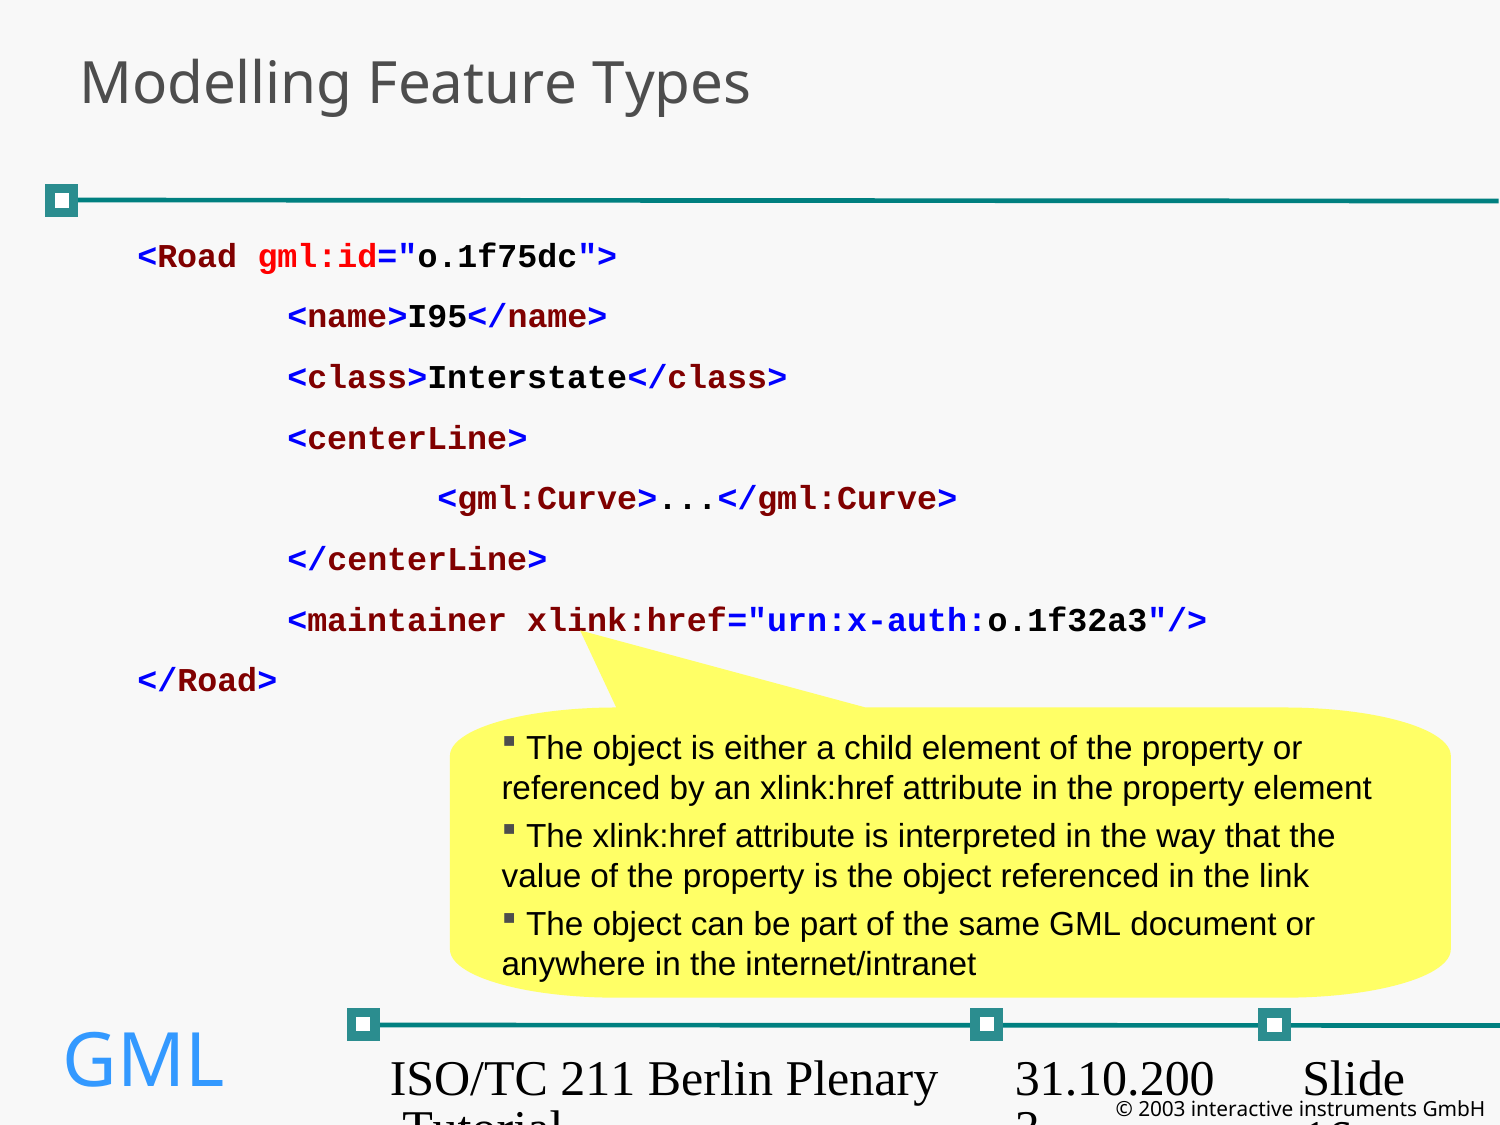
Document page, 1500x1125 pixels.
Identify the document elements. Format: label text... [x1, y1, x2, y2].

text_box <Road gml:id="o.1f75dc"> <name>I95</name> <class>Interstate</class> <centerLine> <gml:Curve>...</gml:Curve> </centerLine> <maintainer xlink:href="urn:x-auth:o.1f32a3"/> </Road> [122, 226, 1389, 707]
title Modelling Feature Types [64, 37, 1427, 188]
text_box The object is either a child element of the property or referenced by an xlink:href attribute in the property element The xlink:href attribute is interpreted in the way that the value of the property is the object referenced in the link The object can be part of the same GML document or anywhere in the internet/intranet [449, 630, 1451, 998]
